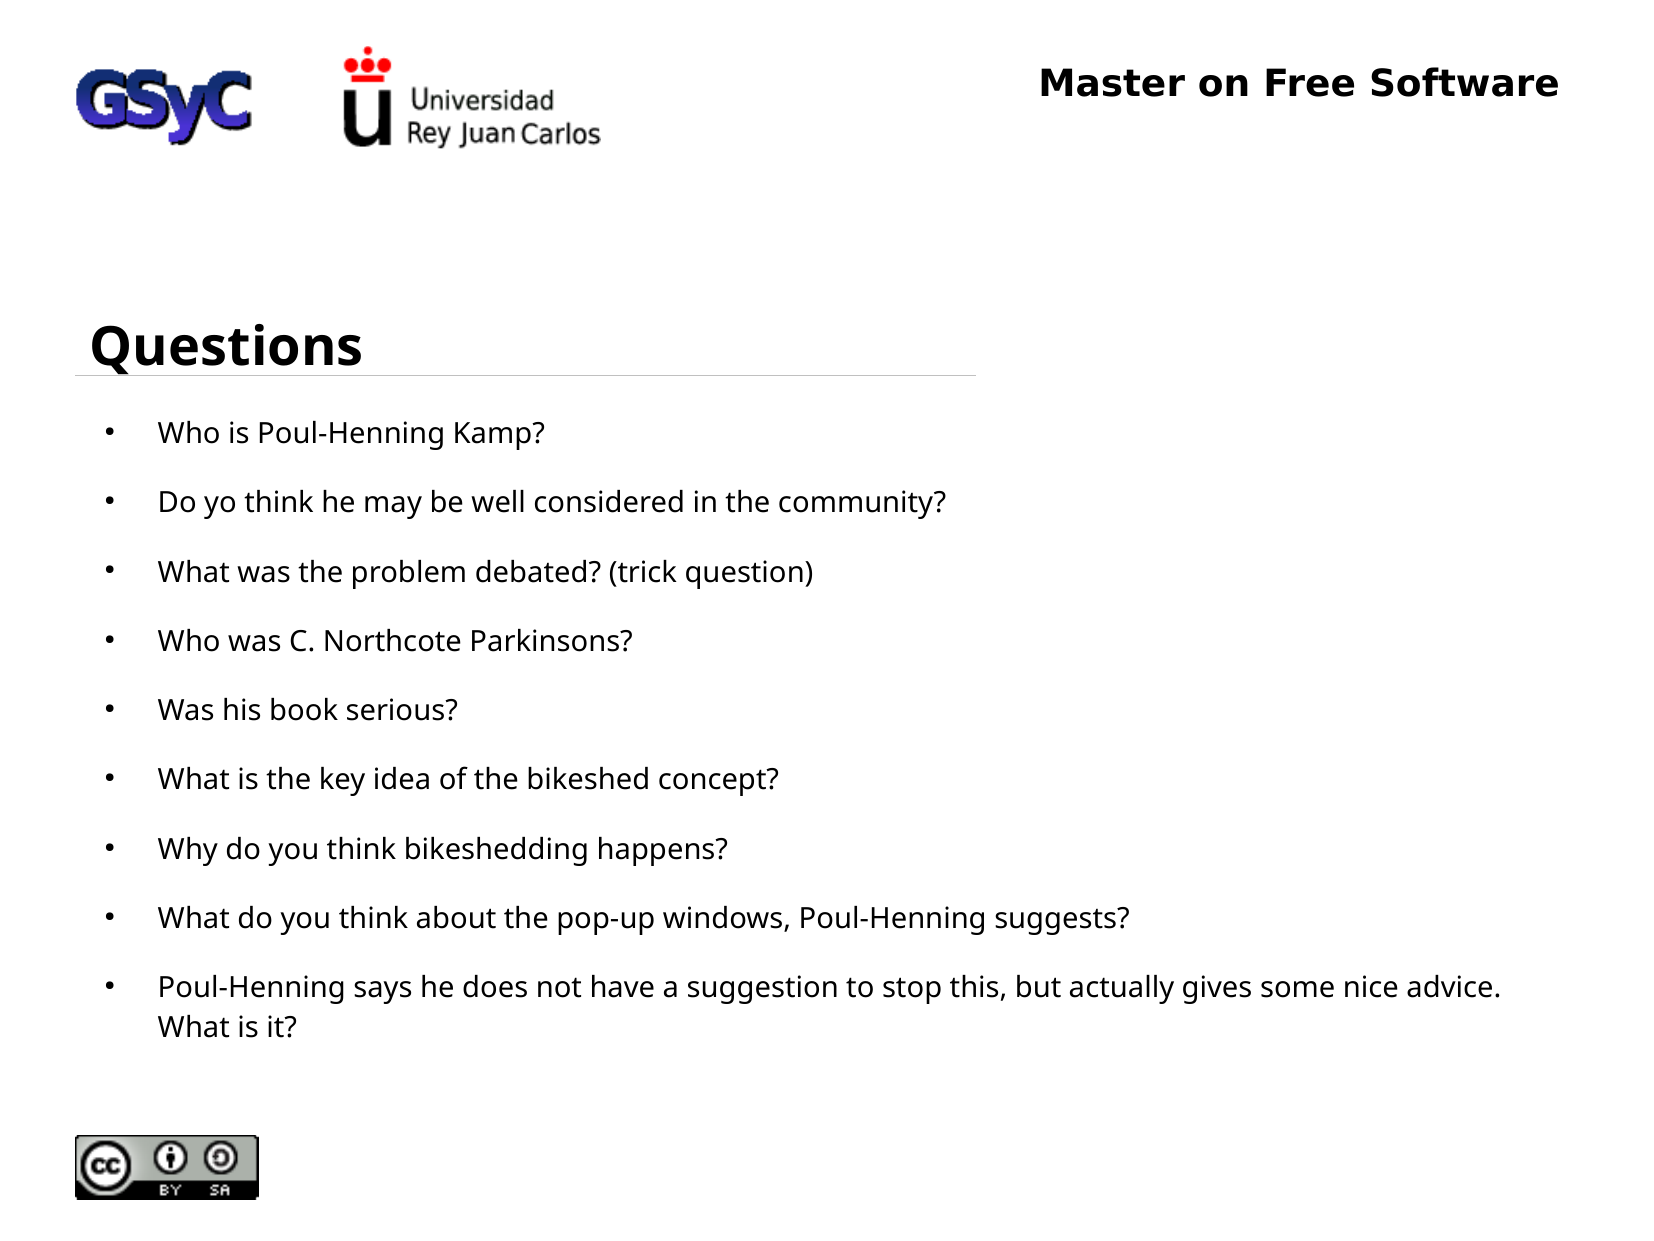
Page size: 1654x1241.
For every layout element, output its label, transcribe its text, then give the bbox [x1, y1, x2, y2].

text_box [75, 412, 1576, 1163]
text_box Questions [75, 300, 1538, 381]
picture [75, 1163, 259, 1200]
picture [75, 46, 601, 150]
list Who is Poul-Henning Kamp? Do yo think he may be well considered in the community? What was the problem debated? (trick question) Who was C. Northcote Parkinsons? Was his book serious? What is the key idea of the bikeshed concept? Why do you think bikeshedding happens? What do you think about the pop-up windows, Poul-Henning suggests? Poul-Henning says he does not have a suggestion to stop this, but actually gives some nice advice. What is it? [86, 412, 1576, 1109]
